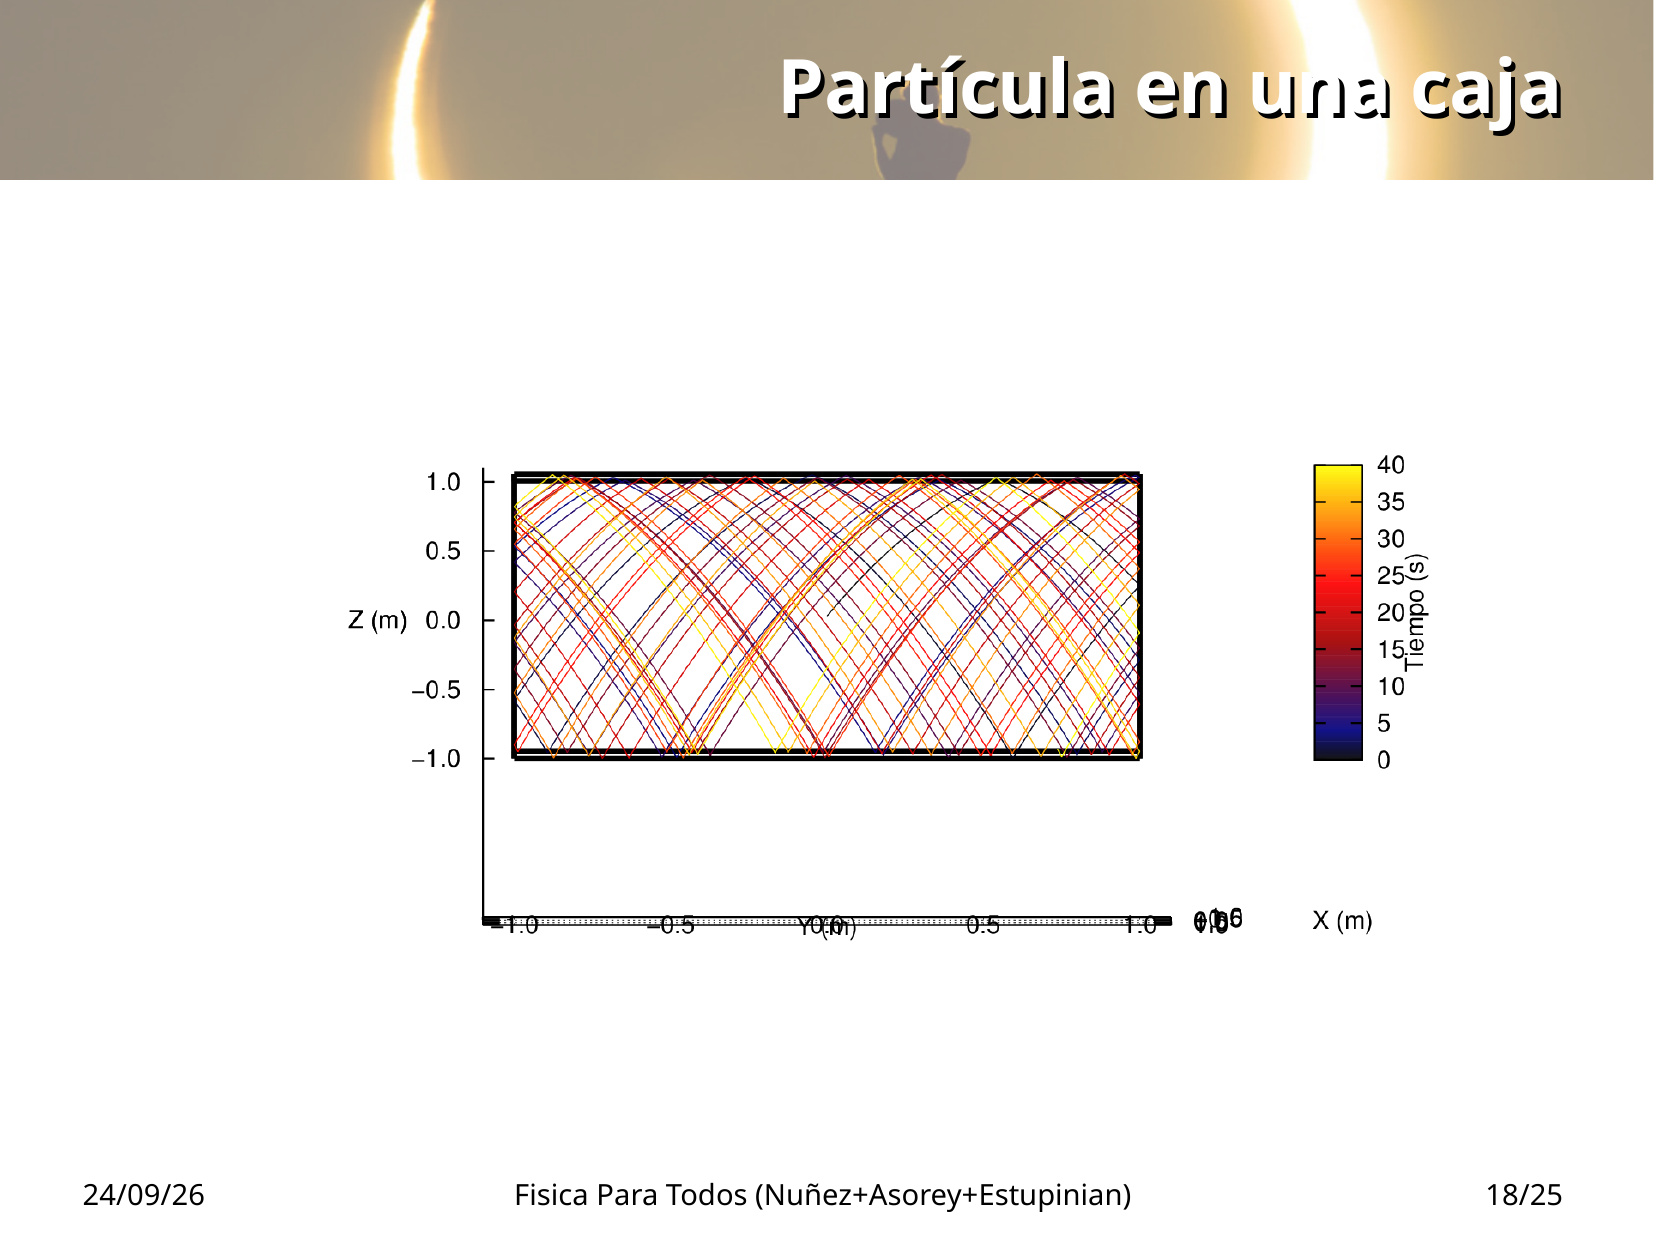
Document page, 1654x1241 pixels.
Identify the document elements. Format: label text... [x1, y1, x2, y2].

picture [183, 254, 1470, 1156]
title Partícula en una caja [75, 19, 1564, 151]
picture [0, 0, 1654, 180]
